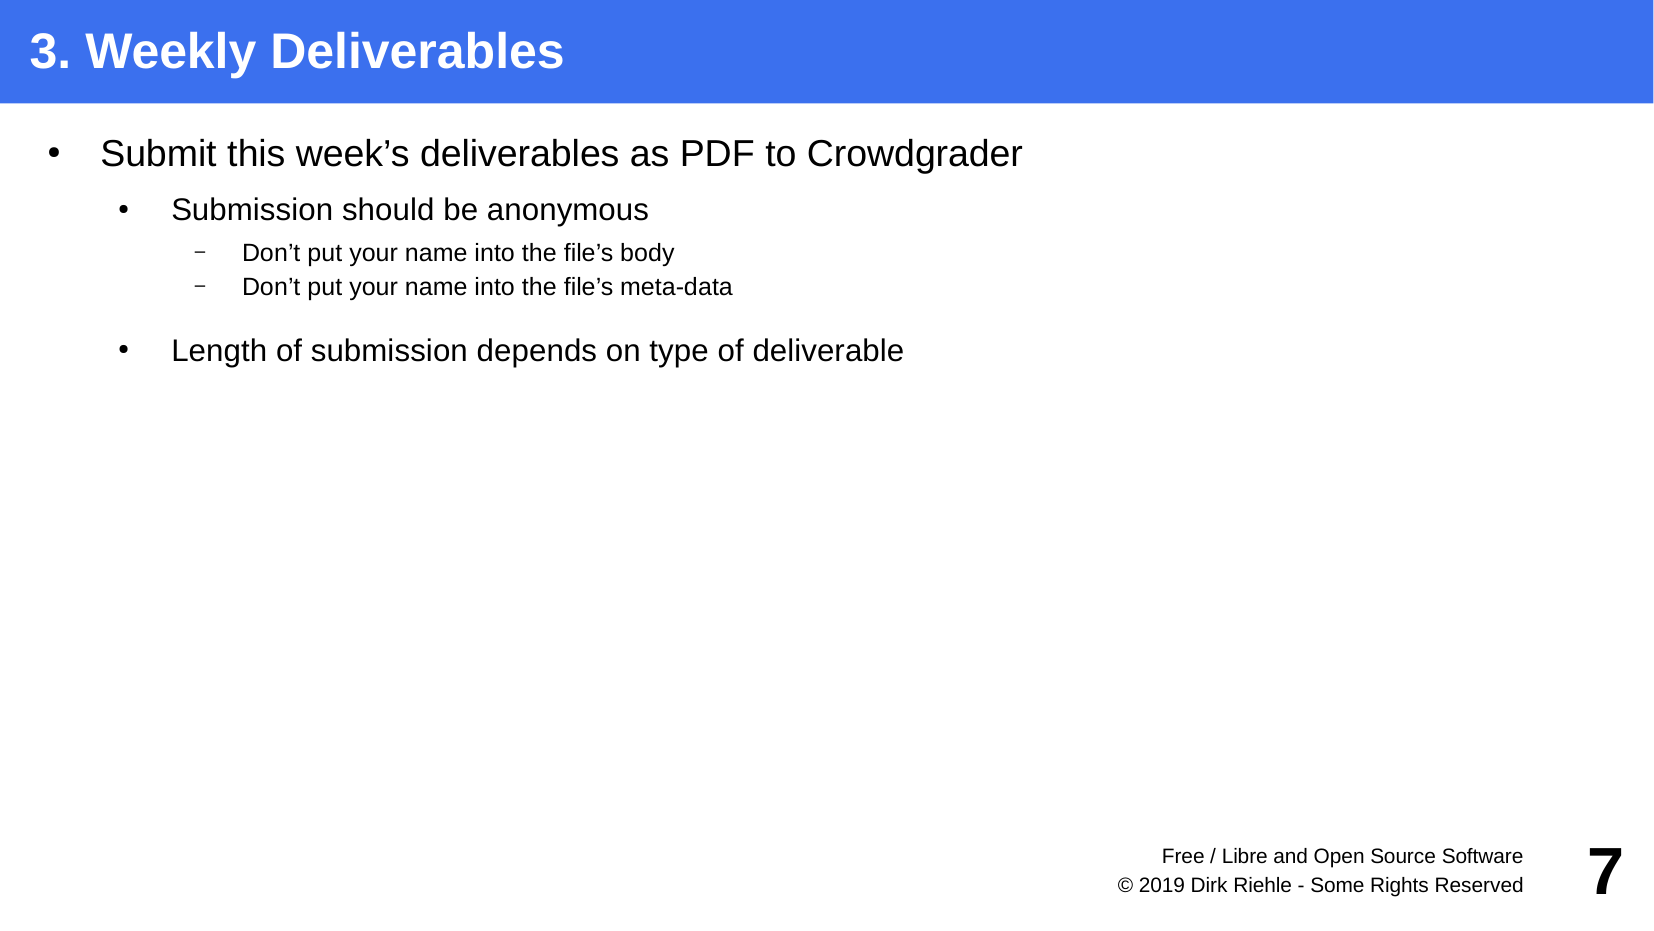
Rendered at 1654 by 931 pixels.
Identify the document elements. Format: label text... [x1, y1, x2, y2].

list Submit this week’s deliverables as PDF to Crowdgrader Submission should be anonymous Don’t put your name into the file’s body Don’t put your name into the file’s meta-data Length of submission depends on type of deliverable [29, 132, 1625, 813]
title 3. Weekly Deliverables [0, 0, 1654, 104]
